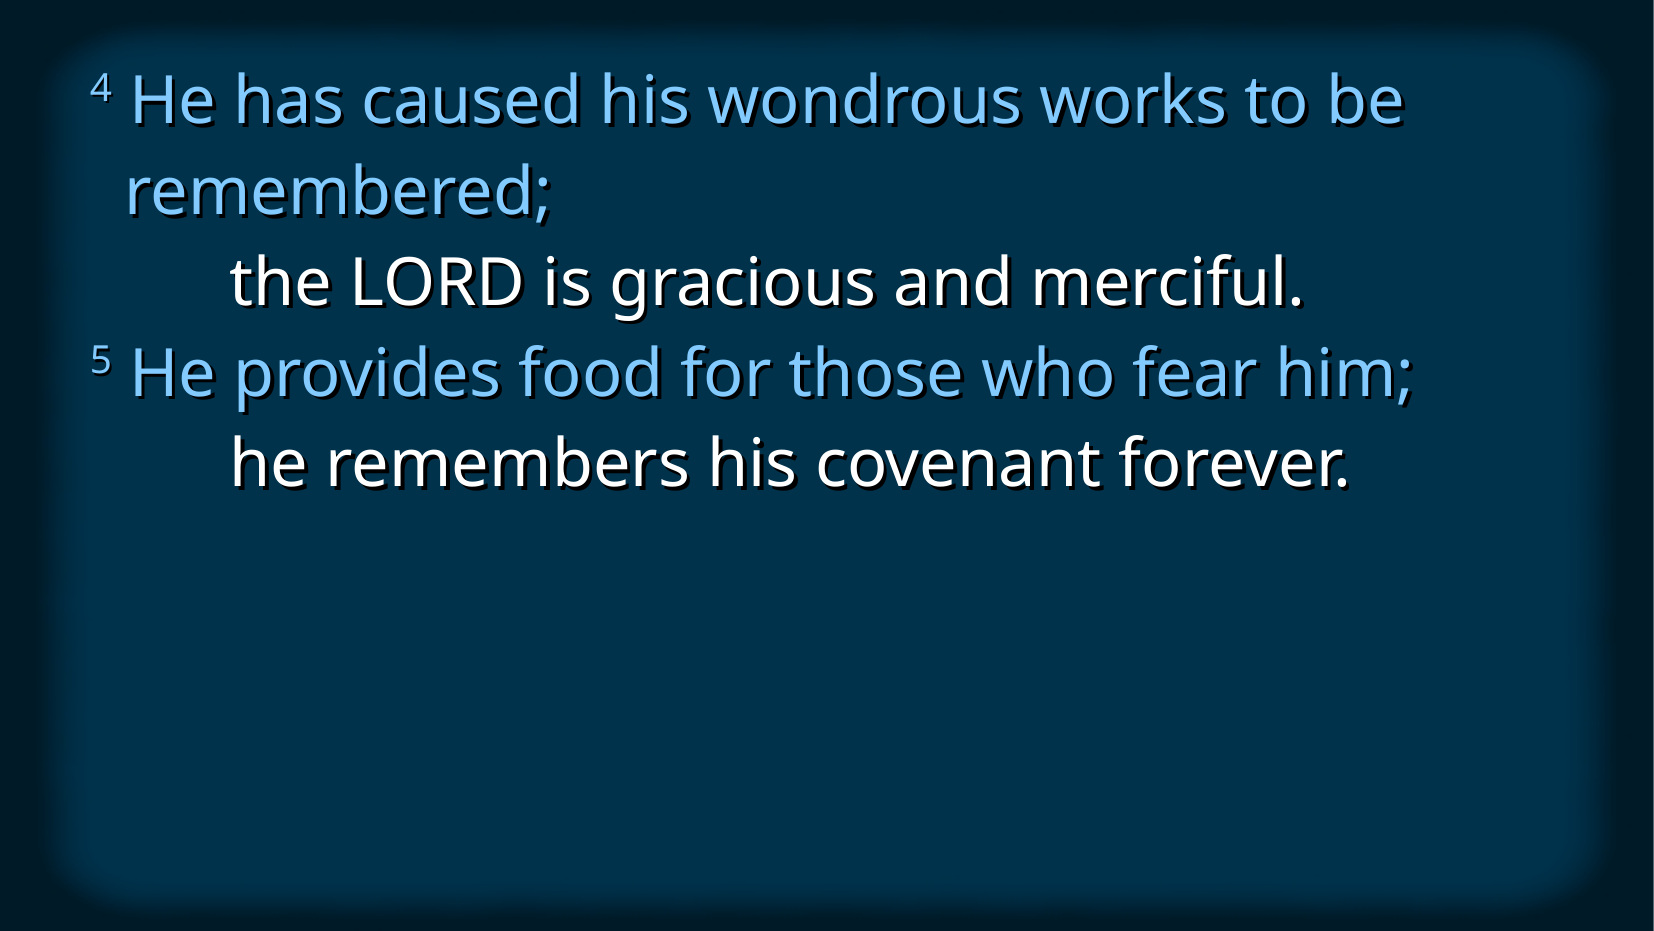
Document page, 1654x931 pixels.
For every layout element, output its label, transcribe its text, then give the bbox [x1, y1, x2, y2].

picture [0, 0, 1654, 931]
text_box 4 He has caused his wondrous works to be remembered; the LORD is gracious and merciful. 5 He provides food for those who fear him; he remembers his covenant forever. [75, 45, 1576, 504]
